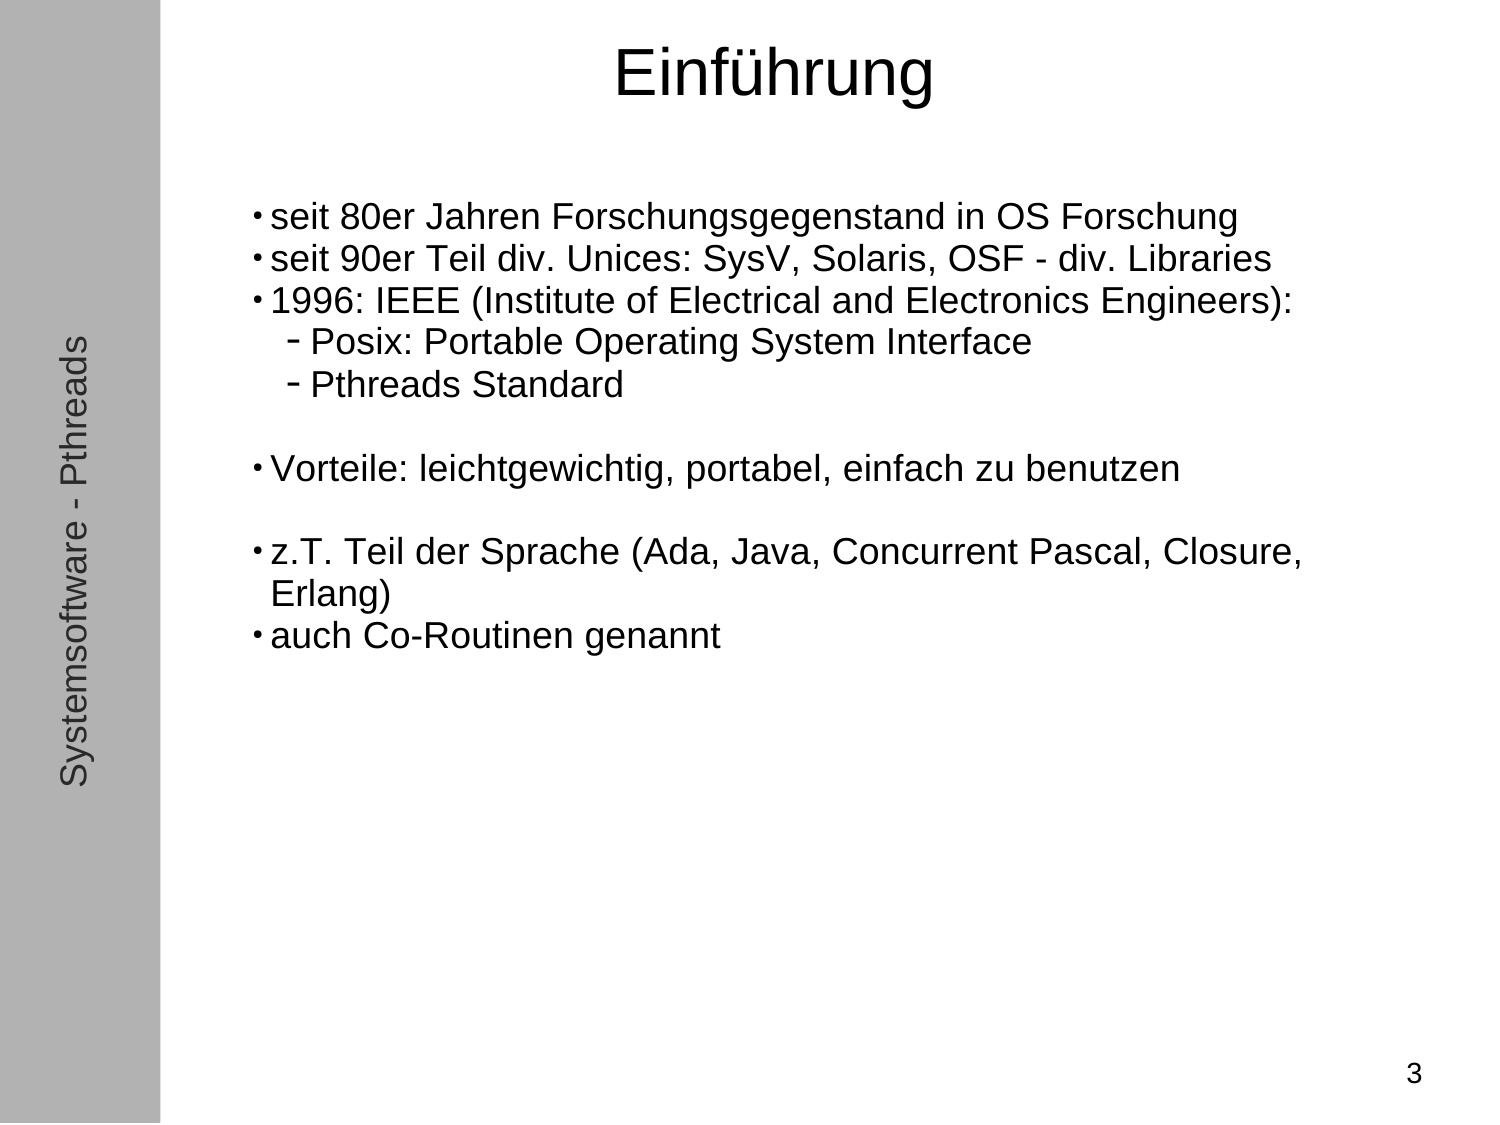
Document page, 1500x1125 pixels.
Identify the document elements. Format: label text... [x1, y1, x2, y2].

text_box <number> [1406, 1057, 1500, 1106]
text_box Systemsoftware - Pthreads [47, 1, 121, 1124]
text_box [0, 0, 160, 1123]
text_box Einführung [576, 27, 973, 123]
text_box seit 80er Jahren Forschungsgegenstand in OS Forschung seit 90er Teil div. Unices: SysV, Solaris, OSF - div. Libraries 1996: IEEE (Institute of Electrical and Electronics Engineers): Posix: Portable Operating System Interface Pthreads Standard Vorteile: leichtgewichtig, portabel, einfach zu benutzen z.T. Teil der Sprache (Ada, Java, Concurrent Pascal, Closure, Erlang) auch Co-Routinen genannt [237, 187, 1448, 918]
